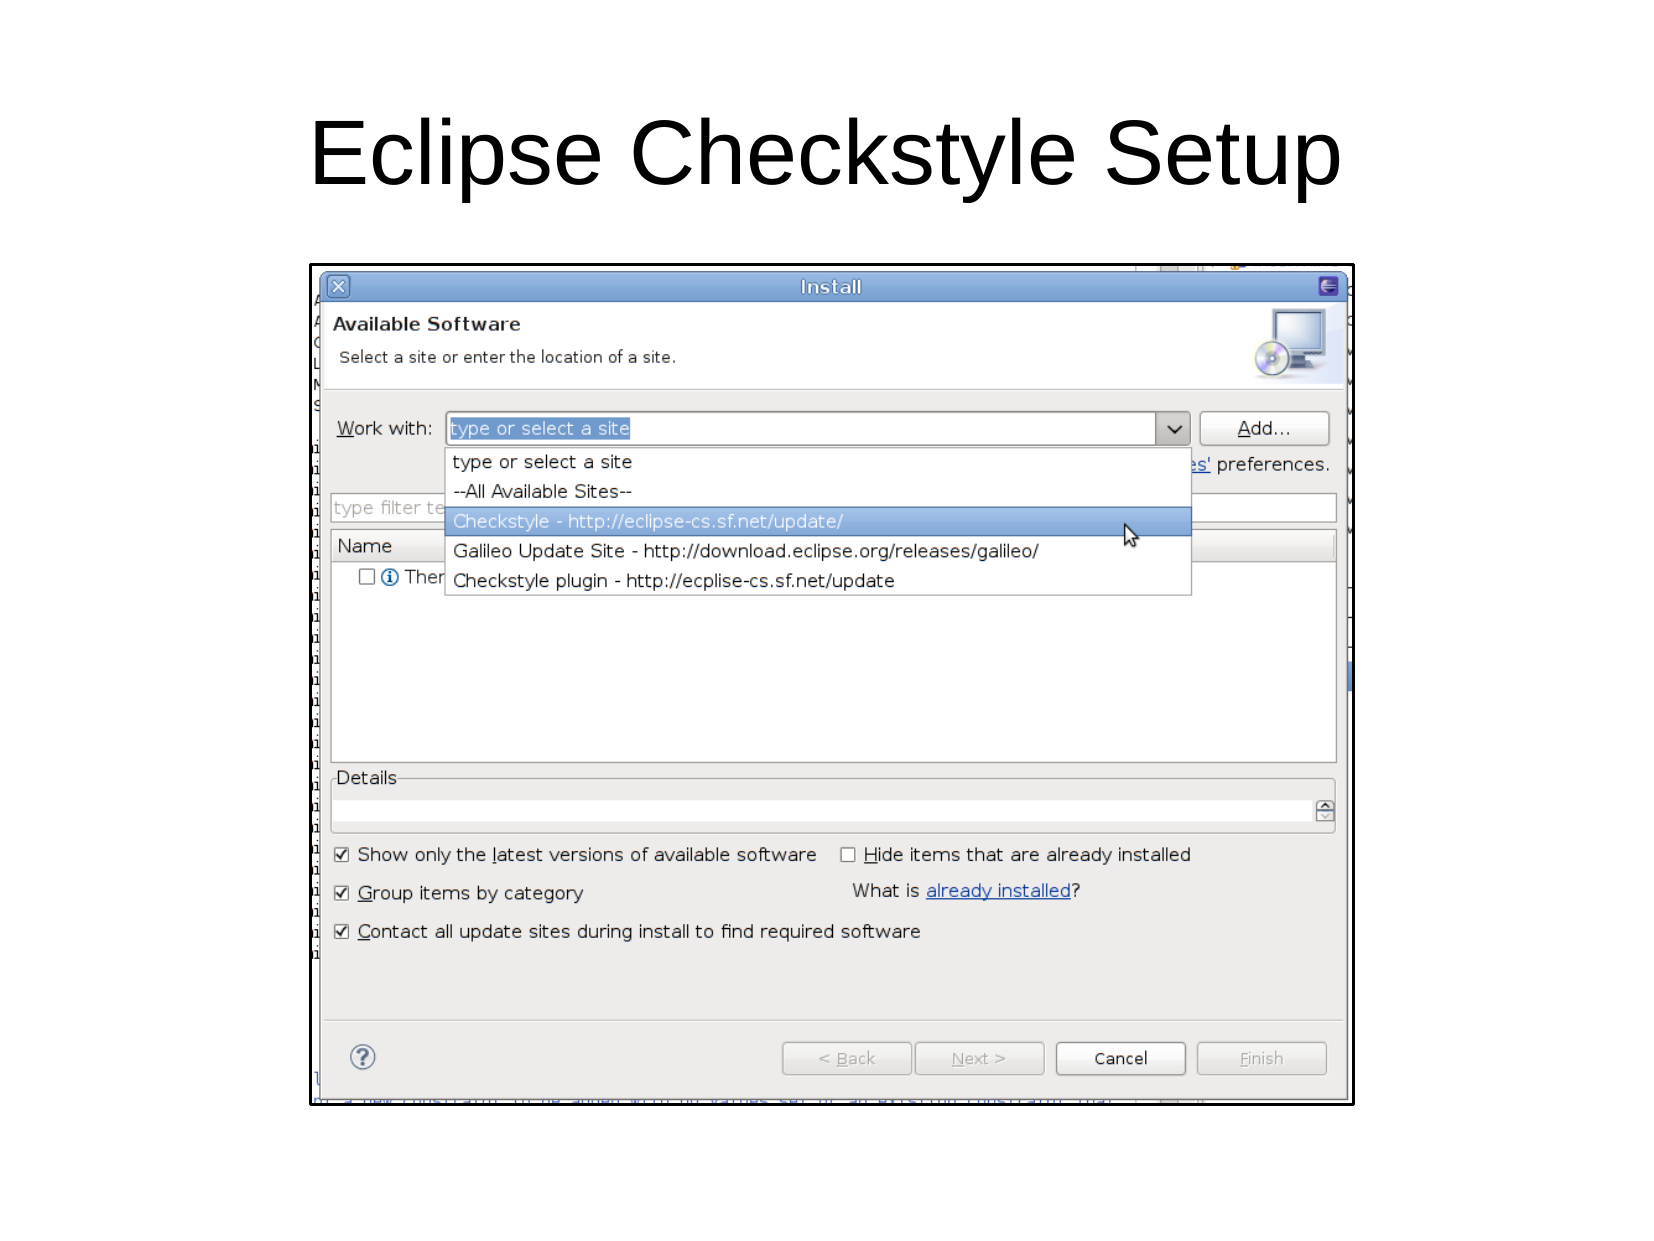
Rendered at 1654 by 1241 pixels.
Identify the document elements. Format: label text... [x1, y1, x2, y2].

picture [312, 265, 1352, 1104]
title Eclipse Checkstyle Setup [82, 56, 1571, 250]
